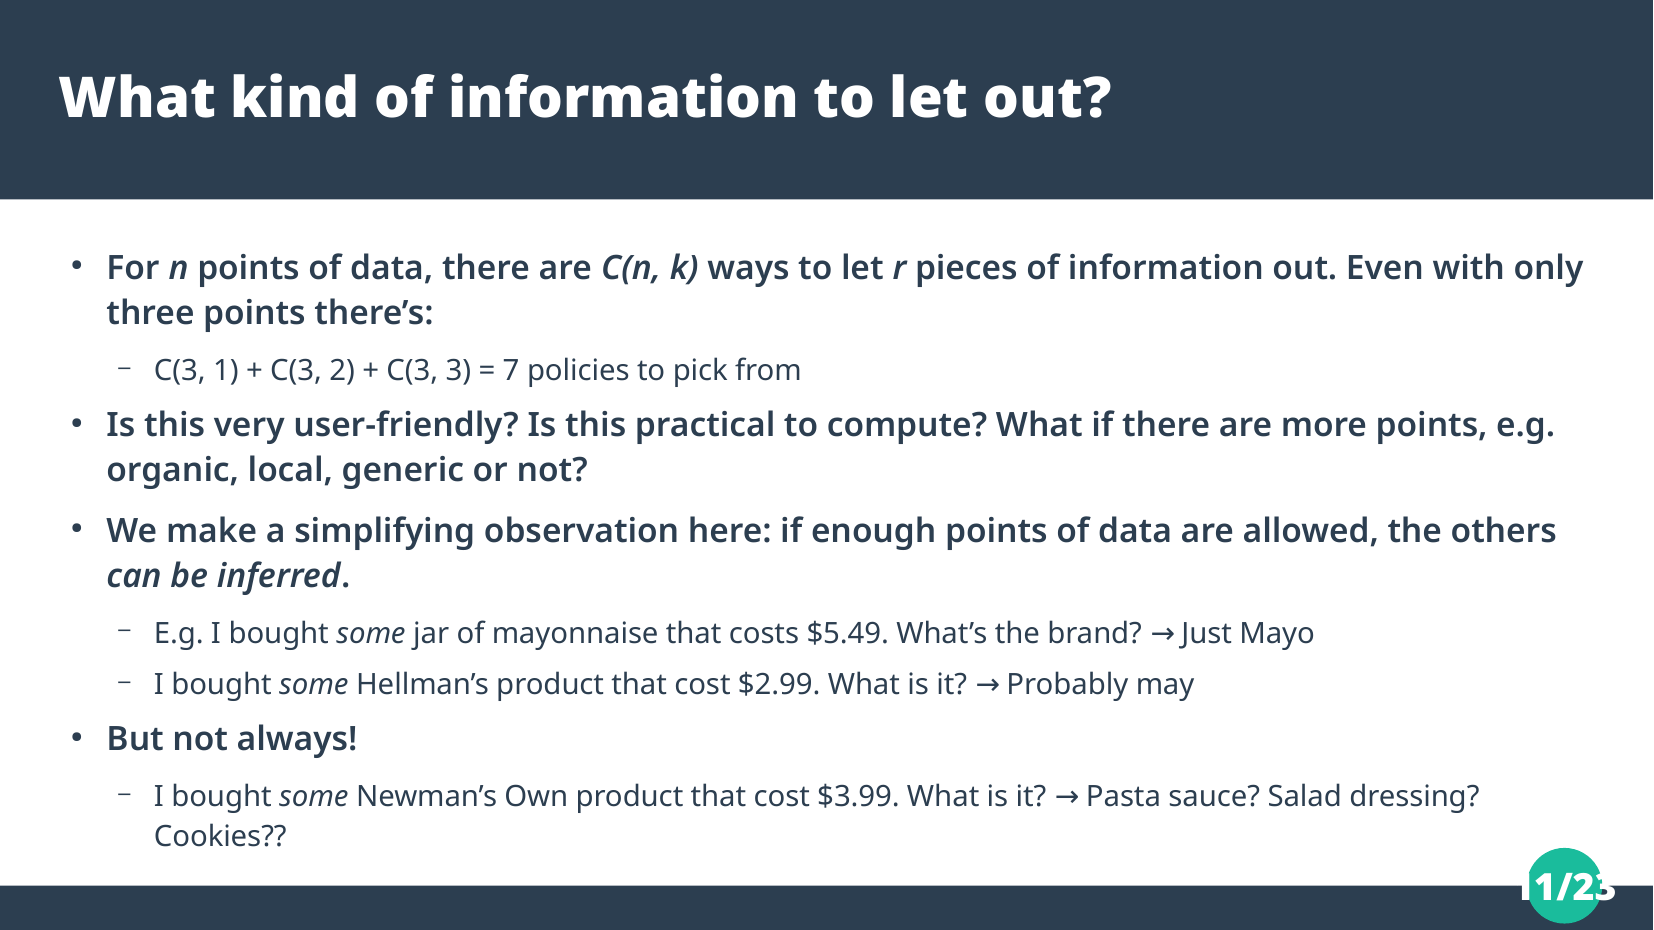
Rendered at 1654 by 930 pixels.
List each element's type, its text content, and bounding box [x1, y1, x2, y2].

title What kind of information to let out? [58, 36, 1594, 155]
list For n points of data, there are C(n, k) ways to let r pieces of information out. Even with only three points there’s: C(3, 1) + C(3, 2) + C(3, 3) = 7 policies to pick from Is this very user-friendly? Is this practical to compute? What if there are more points, e.g. organic, local, generic or not? We make a simplifying observation here: if enough points of data are allowed, the others can be inferred. E.g. I bought some jar of mayonnaise that costs $5.49. What’s the brand? → Just Mayo I bought some Hellman’s product that cost $2.99. What is it? → Probably may But not always! I bought some Newman’s Own product that cost $3.99. What is it? → Pasta sauce? Salad dressing? Cookies?? [58, 243, 1594, 864]
